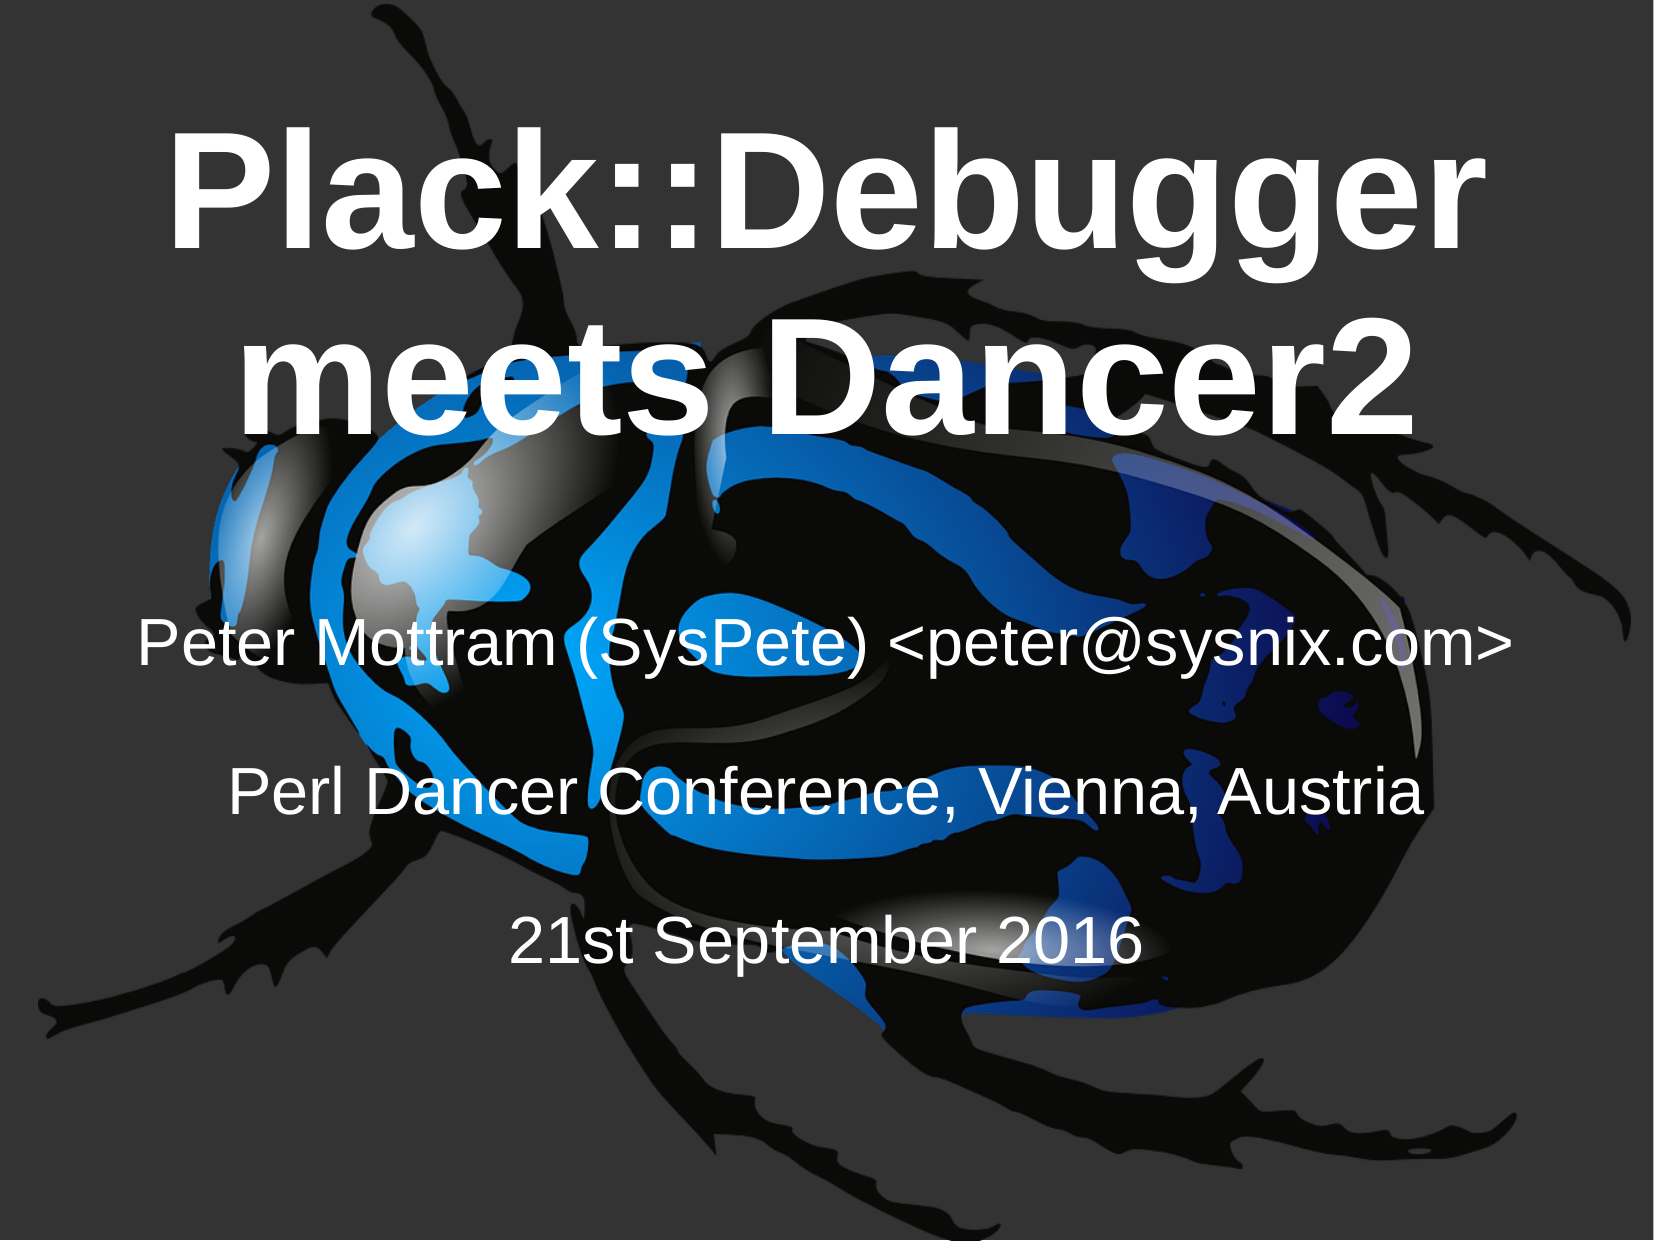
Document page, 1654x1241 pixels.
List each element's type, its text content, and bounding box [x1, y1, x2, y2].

picture [38, 4, 1631, 1241]
title Plack::Debugger meets Dancer2 [82, 35, 1571, 437]
subtitle Peter Mottram (SysPete) <peter@sysnix.com> Perl Dancer Conference, Vienna, Austria 21st September 2016 [82, 437, 1571, 1146]
